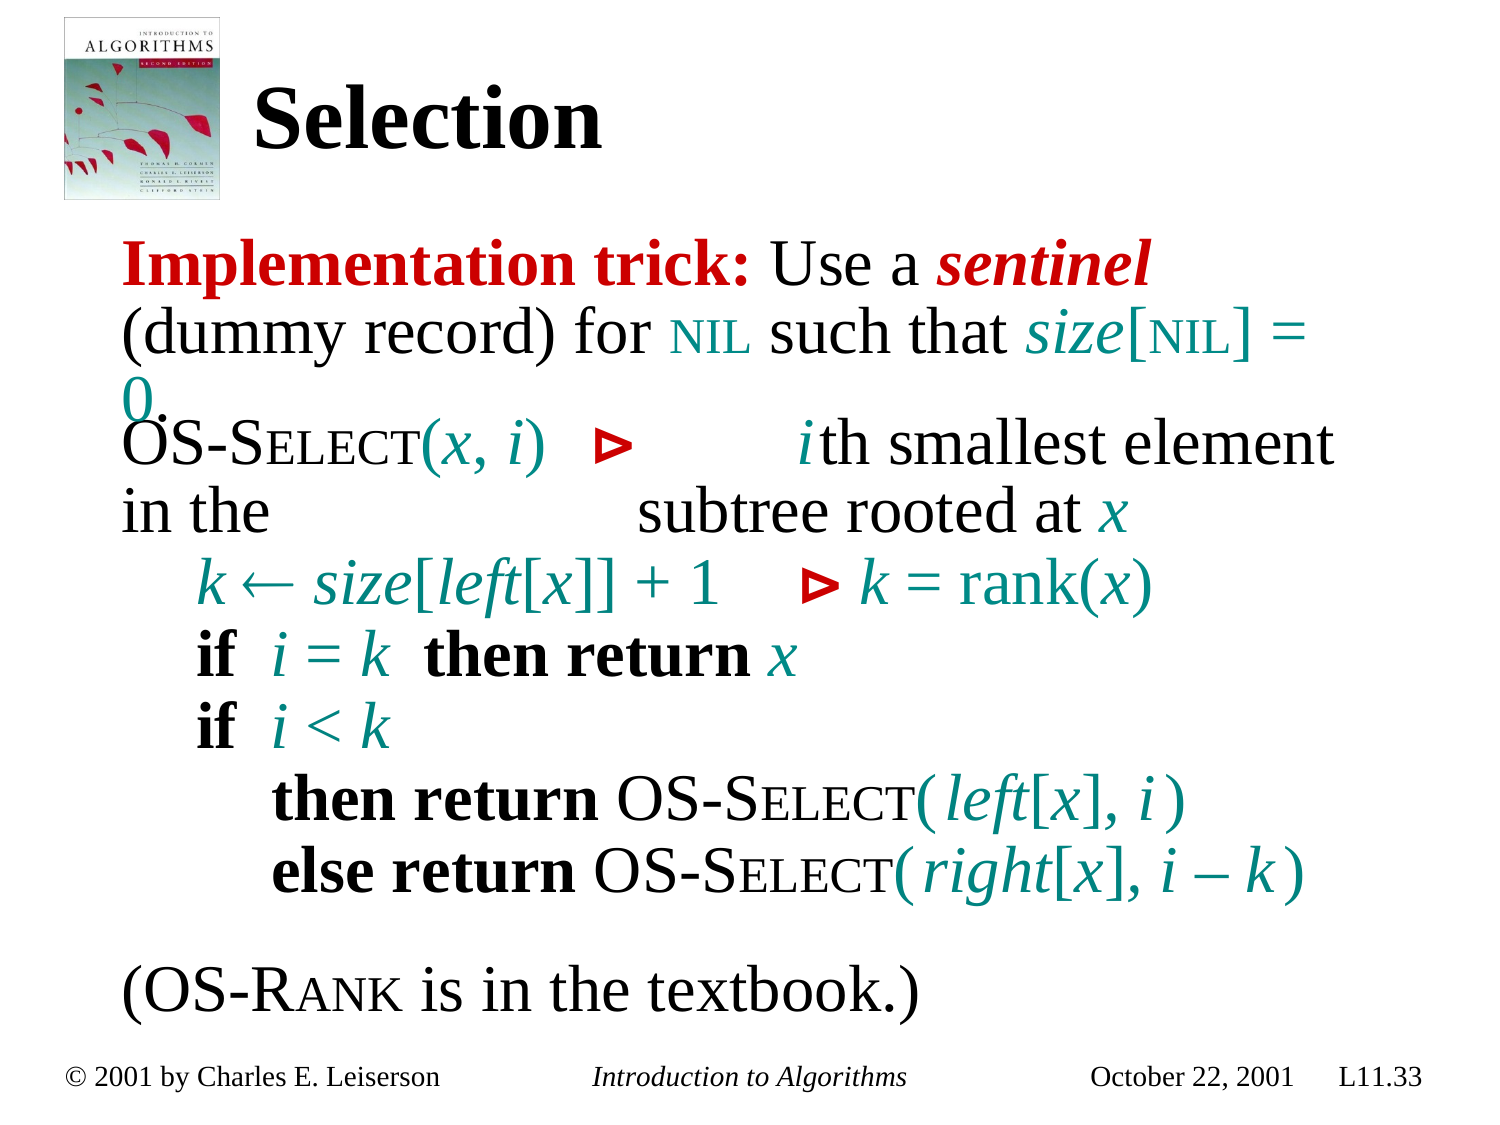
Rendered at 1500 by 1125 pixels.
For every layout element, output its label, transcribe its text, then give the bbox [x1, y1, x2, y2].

text_box OS-SELECT(x, i) ⊳ i th smallest element in the subtree rooted at x k  size[left[x]] + 1 ⊳ k = rank(x) if i = k then return x if i < k then return OS-SELECT( left[x], i ) else return OS-SELECT( right[x], i – k ) [106, 444, 1373, 915]
title Selection [237, 24, 1475, 213]
text_box Introduction to Algorithms [577, 1049, 923, 1101]
picture [64, 17, 220, 200]
text_box (OS-RANK is in the textbook.) [106, 937, 937, 1033]
text_box Implementation trick: Use a sentinel (dummy record) for NIL such that size[NIL] = 0. [106, 223, 1390, 444]
text_box October 22, 2001 L11.<number> [982, 1049, 1438, 1101]
